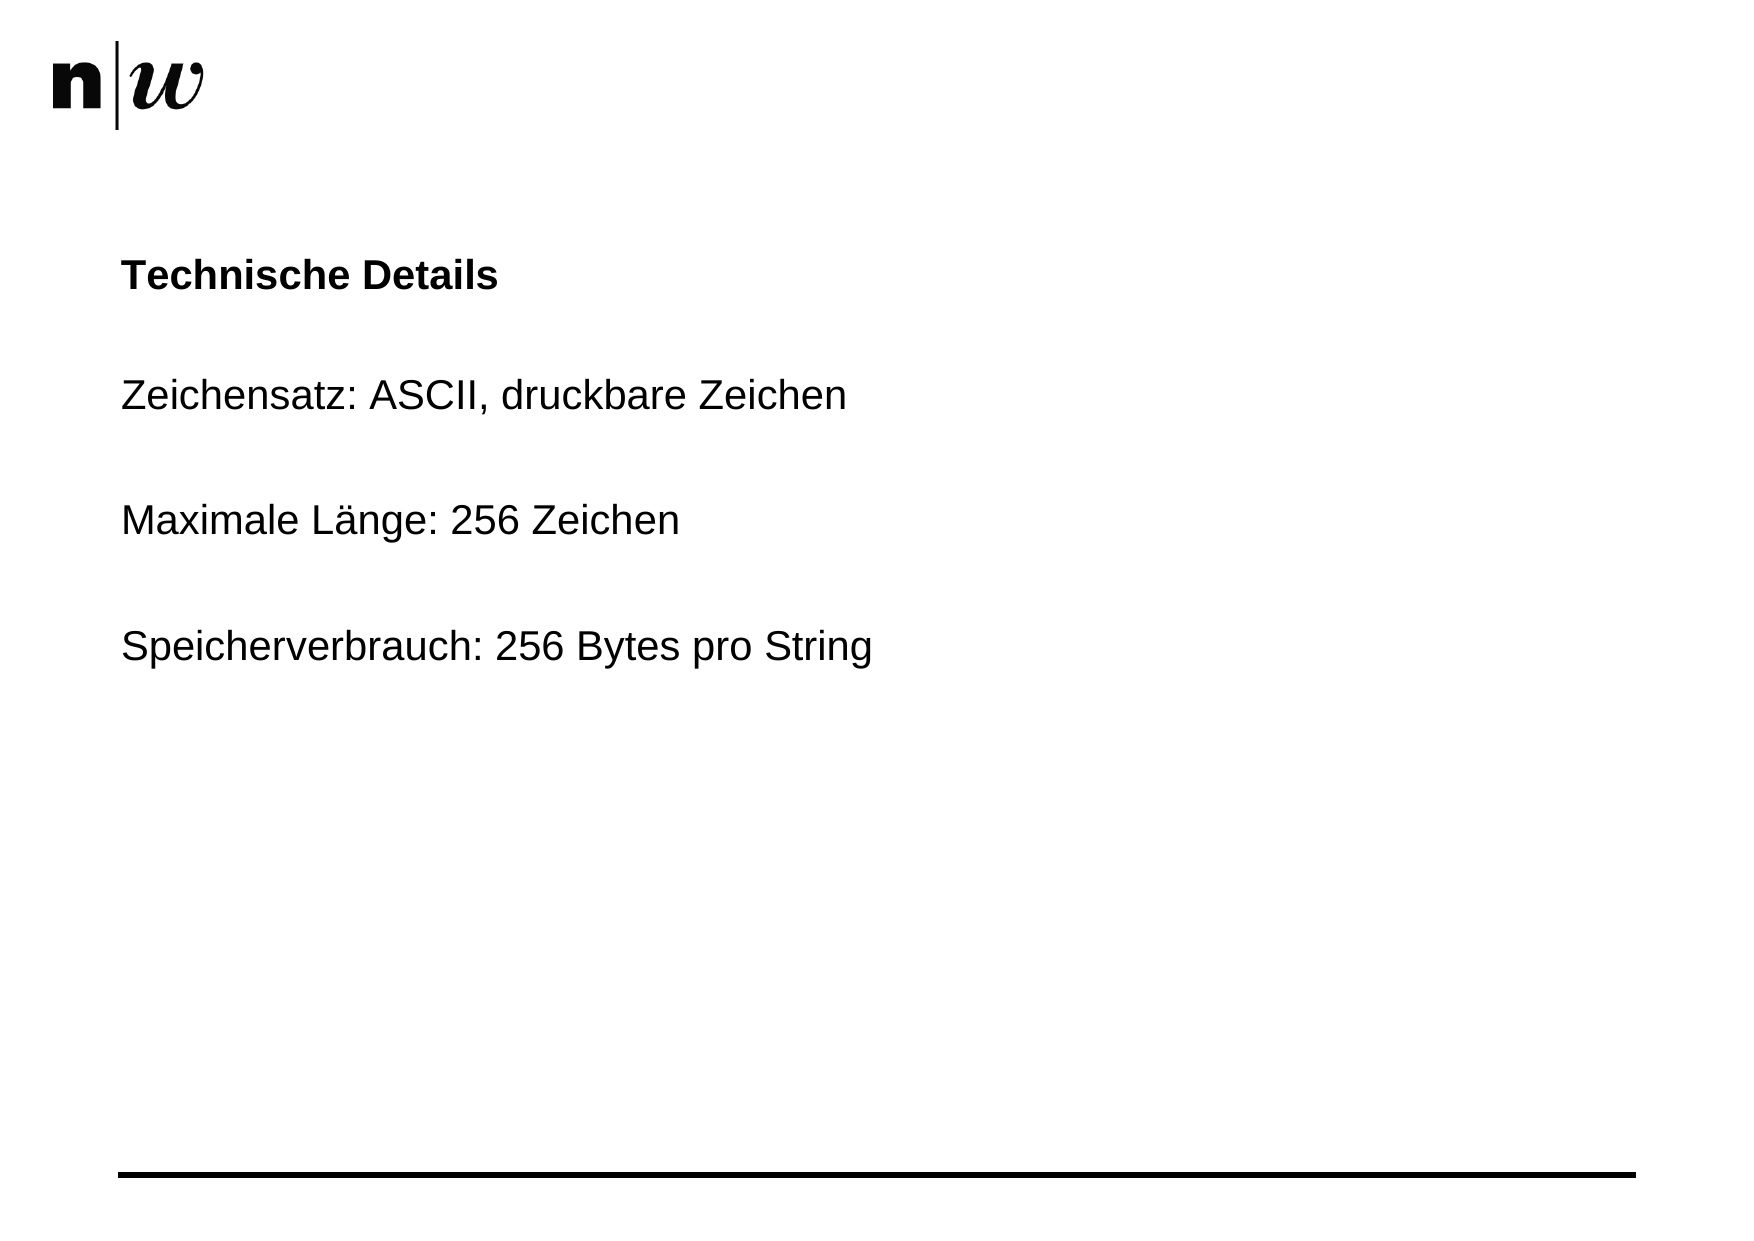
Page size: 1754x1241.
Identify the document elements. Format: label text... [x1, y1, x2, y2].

title Technische Details [120, 247, 1633, 307]
list Zeichensatz: ASCII, druckbare Zeichen Maximale Länge: 256 Zeichen Speicherverbrauch: 256 Bytes pro String [121, 360, 1633, 786]
picture [53, 41, 204, 130]
